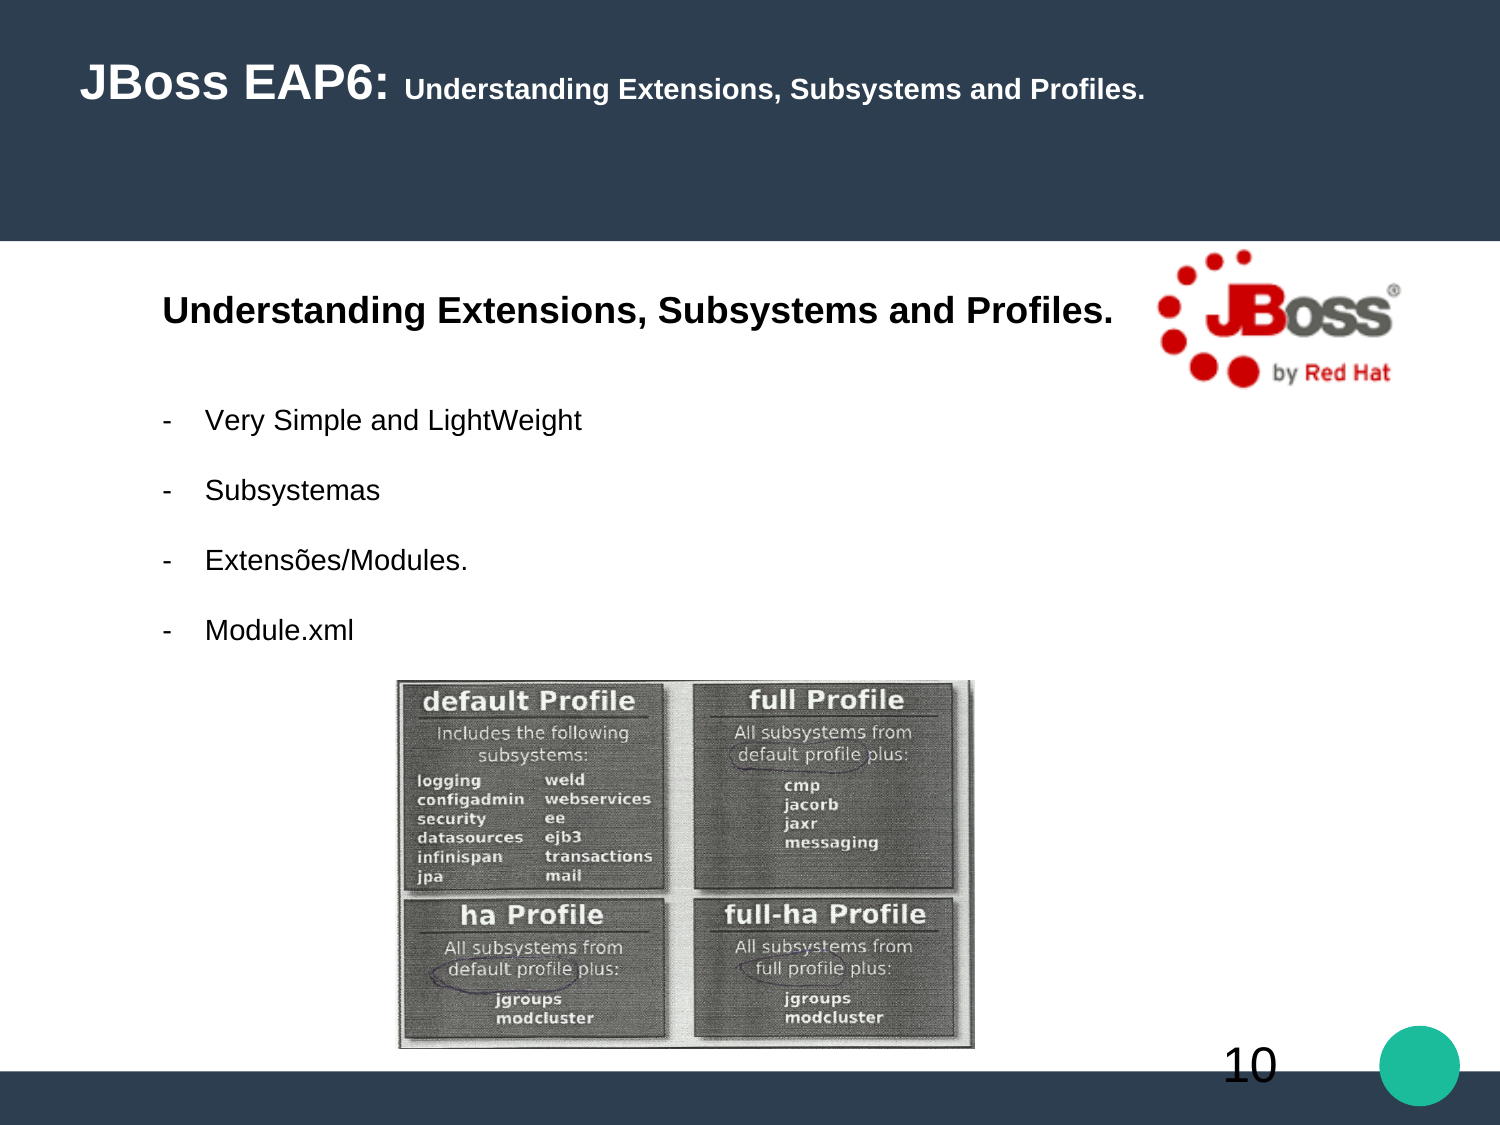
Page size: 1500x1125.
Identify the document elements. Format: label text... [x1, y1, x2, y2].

text_box Understanding Extensions, Subsystems and Profiles. - Very Simple and LightWeight - Subsystemas - Extensões/Modules. - Module.xml [147, 278, 1223, 794]
picture [395, 680, 975, 1049]
text_box <number> [1074, 1024, 1426, 1103]
text_box JBoss EAP6: Understanding Extensions, Subsystems and Profiles. [64, 41, 1247, 171]
picture [1120, 248, 1441, 390]
